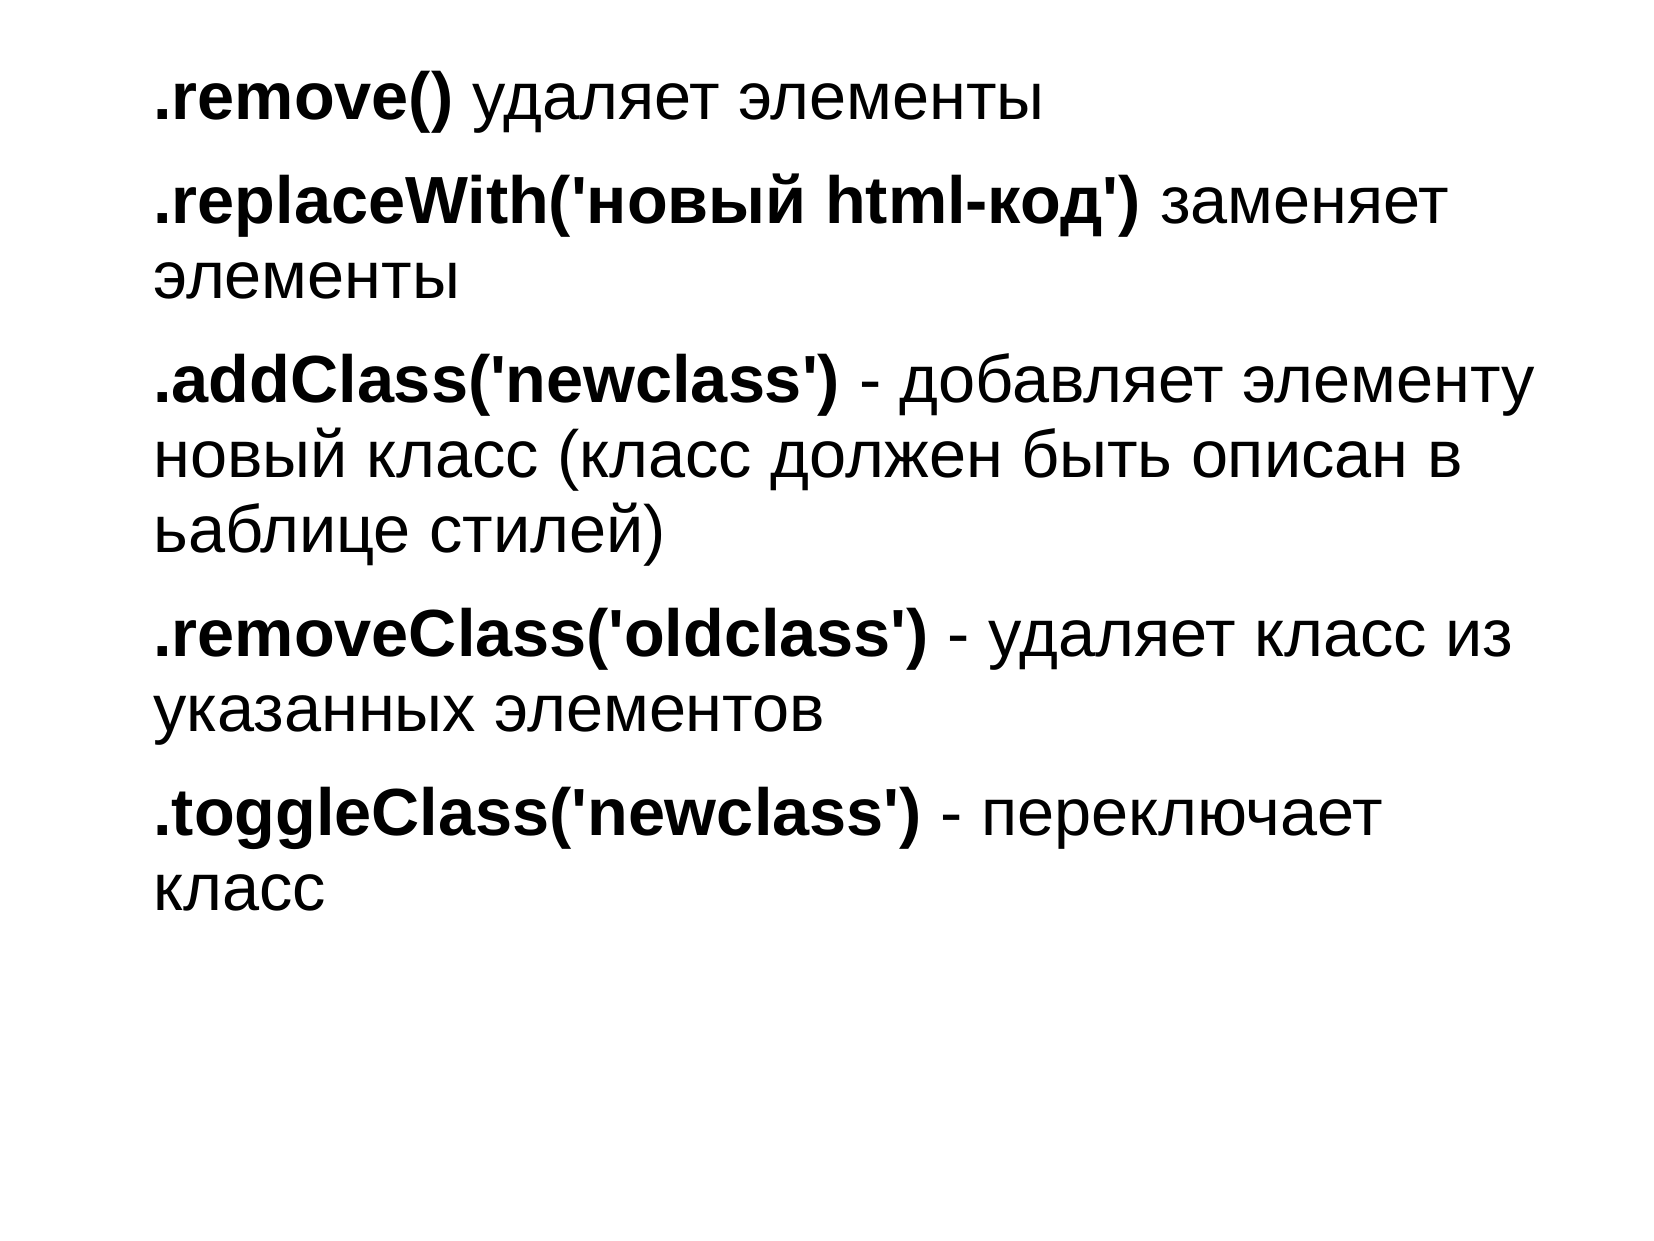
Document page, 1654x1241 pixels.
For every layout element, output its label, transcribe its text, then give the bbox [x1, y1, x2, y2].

list .remove() удаляет элементы .replaceWith('новый html-код') заменяет элементы .addClass('newclass') - добавляет элементу новый класс (класс должен быть описан в ьаблице стилей) .removeClass('oldclass') - удаляет класс из указанных элементов .toggleClass('newclass') - переключает класс [82, 59, 1571, 1109]
